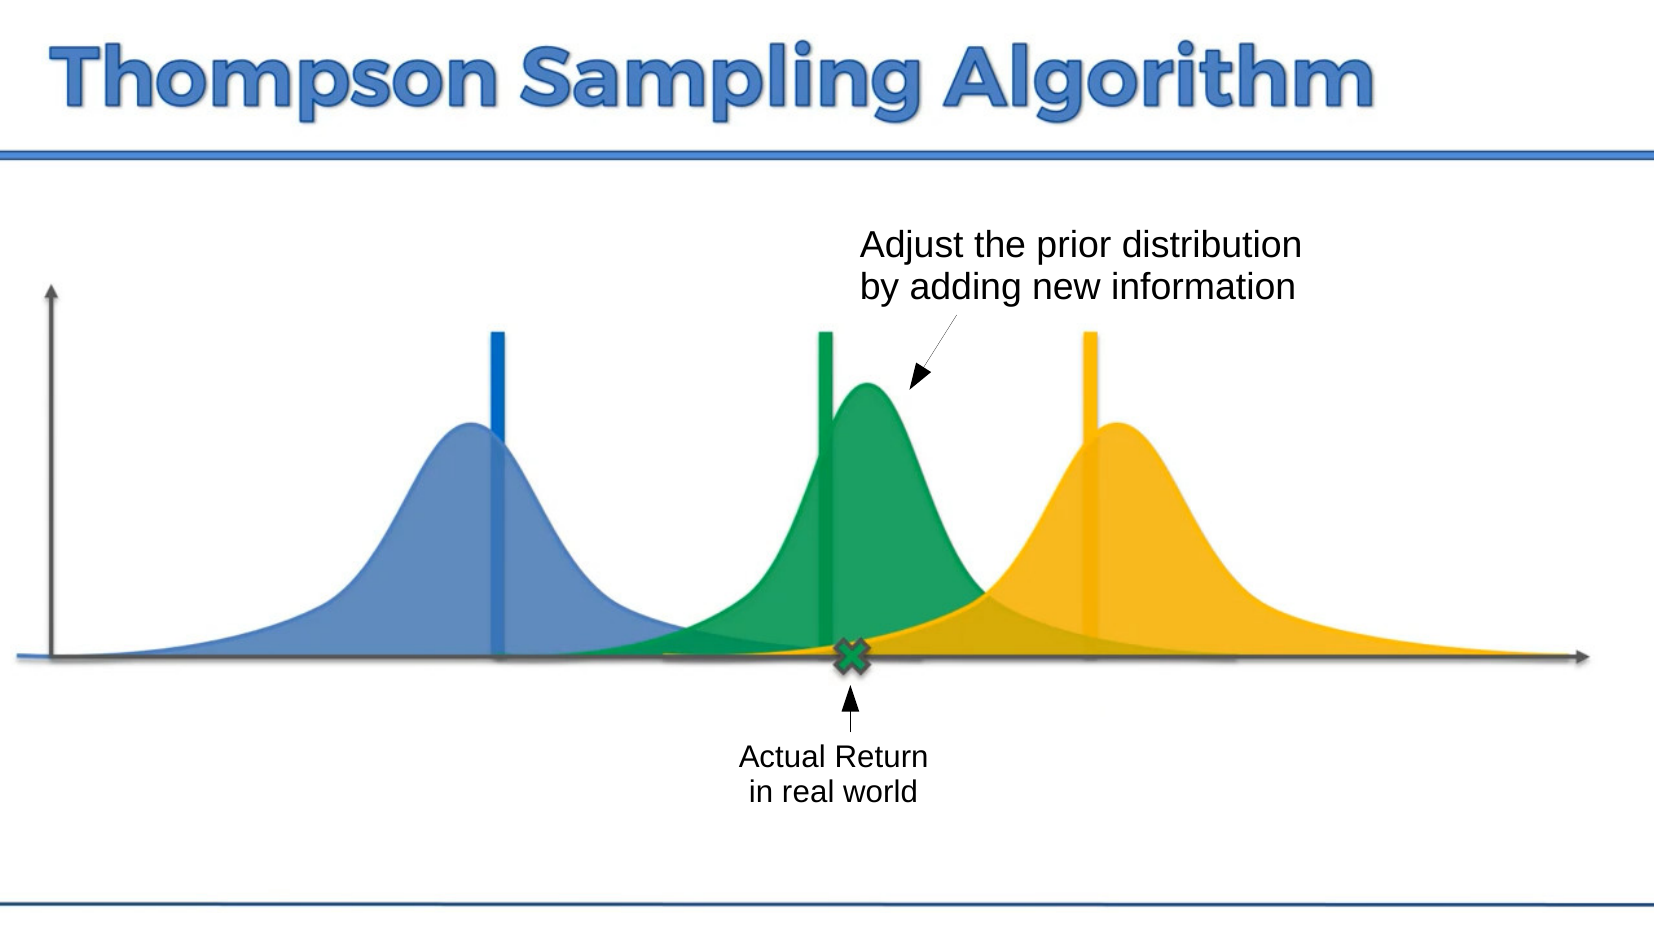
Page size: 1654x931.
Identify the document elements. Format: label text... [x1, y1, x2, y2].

picture [0, 23, 1654, 913]
text_box Adjust the prior distribution by adding new information [845, 216, 1329, 315]
text_box Actual Return in real world [723, 732, 981, 817]
